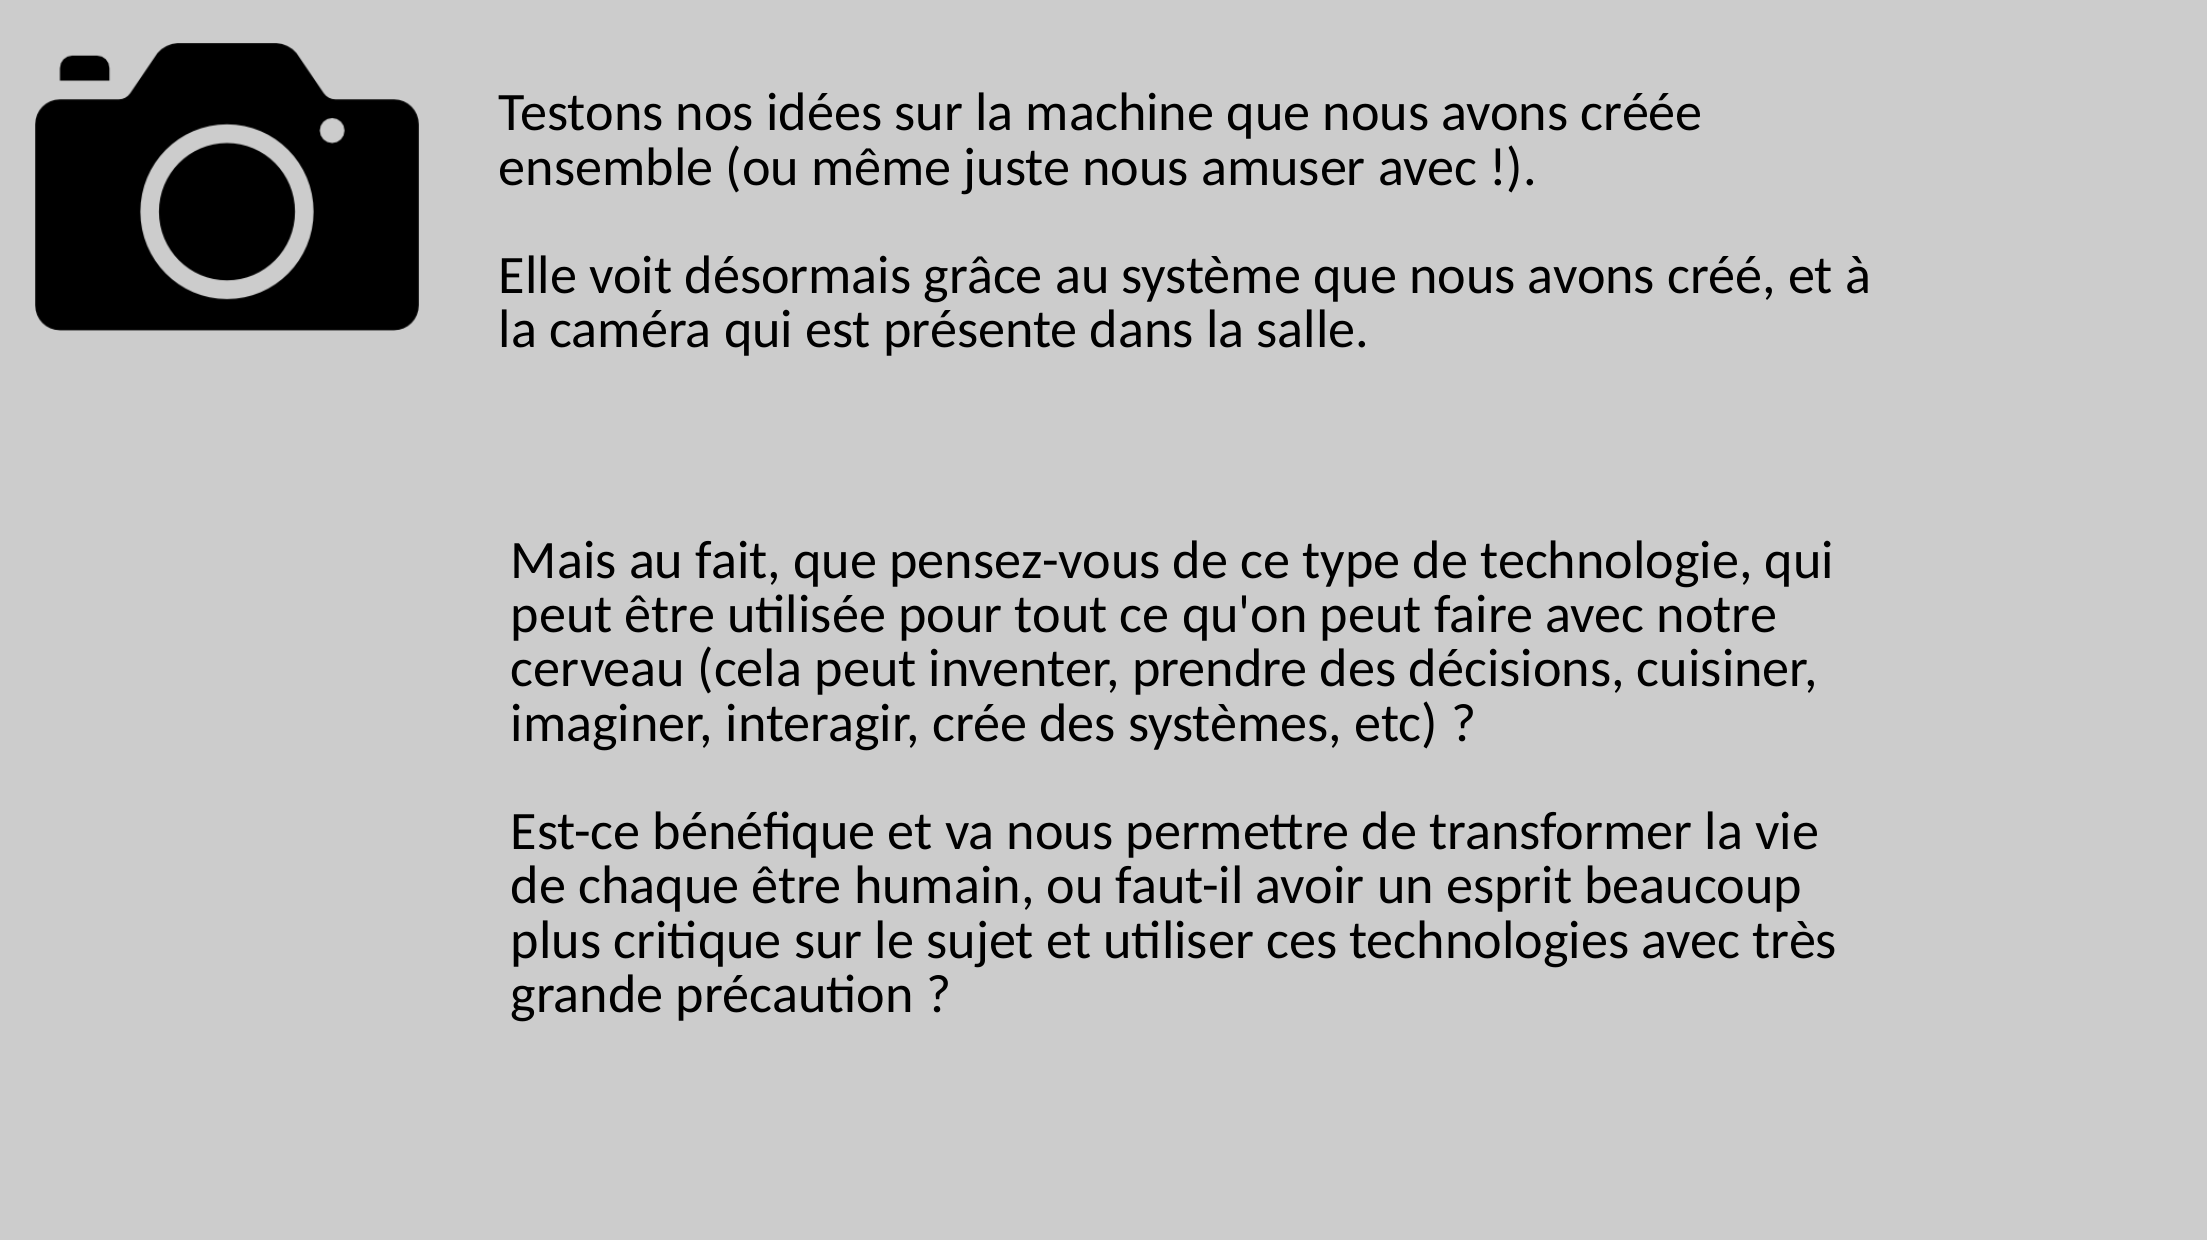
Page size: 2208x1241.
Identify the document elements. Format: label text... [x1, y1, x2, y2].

text_box Mais au fait, que pensez-vous de ce type de technologie, qui peut être utilisée pour tout ce qu'on peut faire avec notre cerveau (cela peut inventer, prendre des décisions, cuisiner, imaginer, interagir, crée des systèmes, etc) ? Est-ce bénéfique et va nous permettre de transformer la vie de chaque être humain, ou faut-il avoir un esprit beaucoup plus critique sur le sujet et utiliser ces technologies avec très grande précaution ? [496, 530, 1878, 1151]
text_box Testons nos idées sur la machine que nous avons créée ensemble (ou même juste nous amuser avec !). Elle voit désormais grâce au système que nous avons créé, et à la caméra qui est présente dans la salle. [484, 82, 1902, 429]
picture [35, 43, 419, 331]
